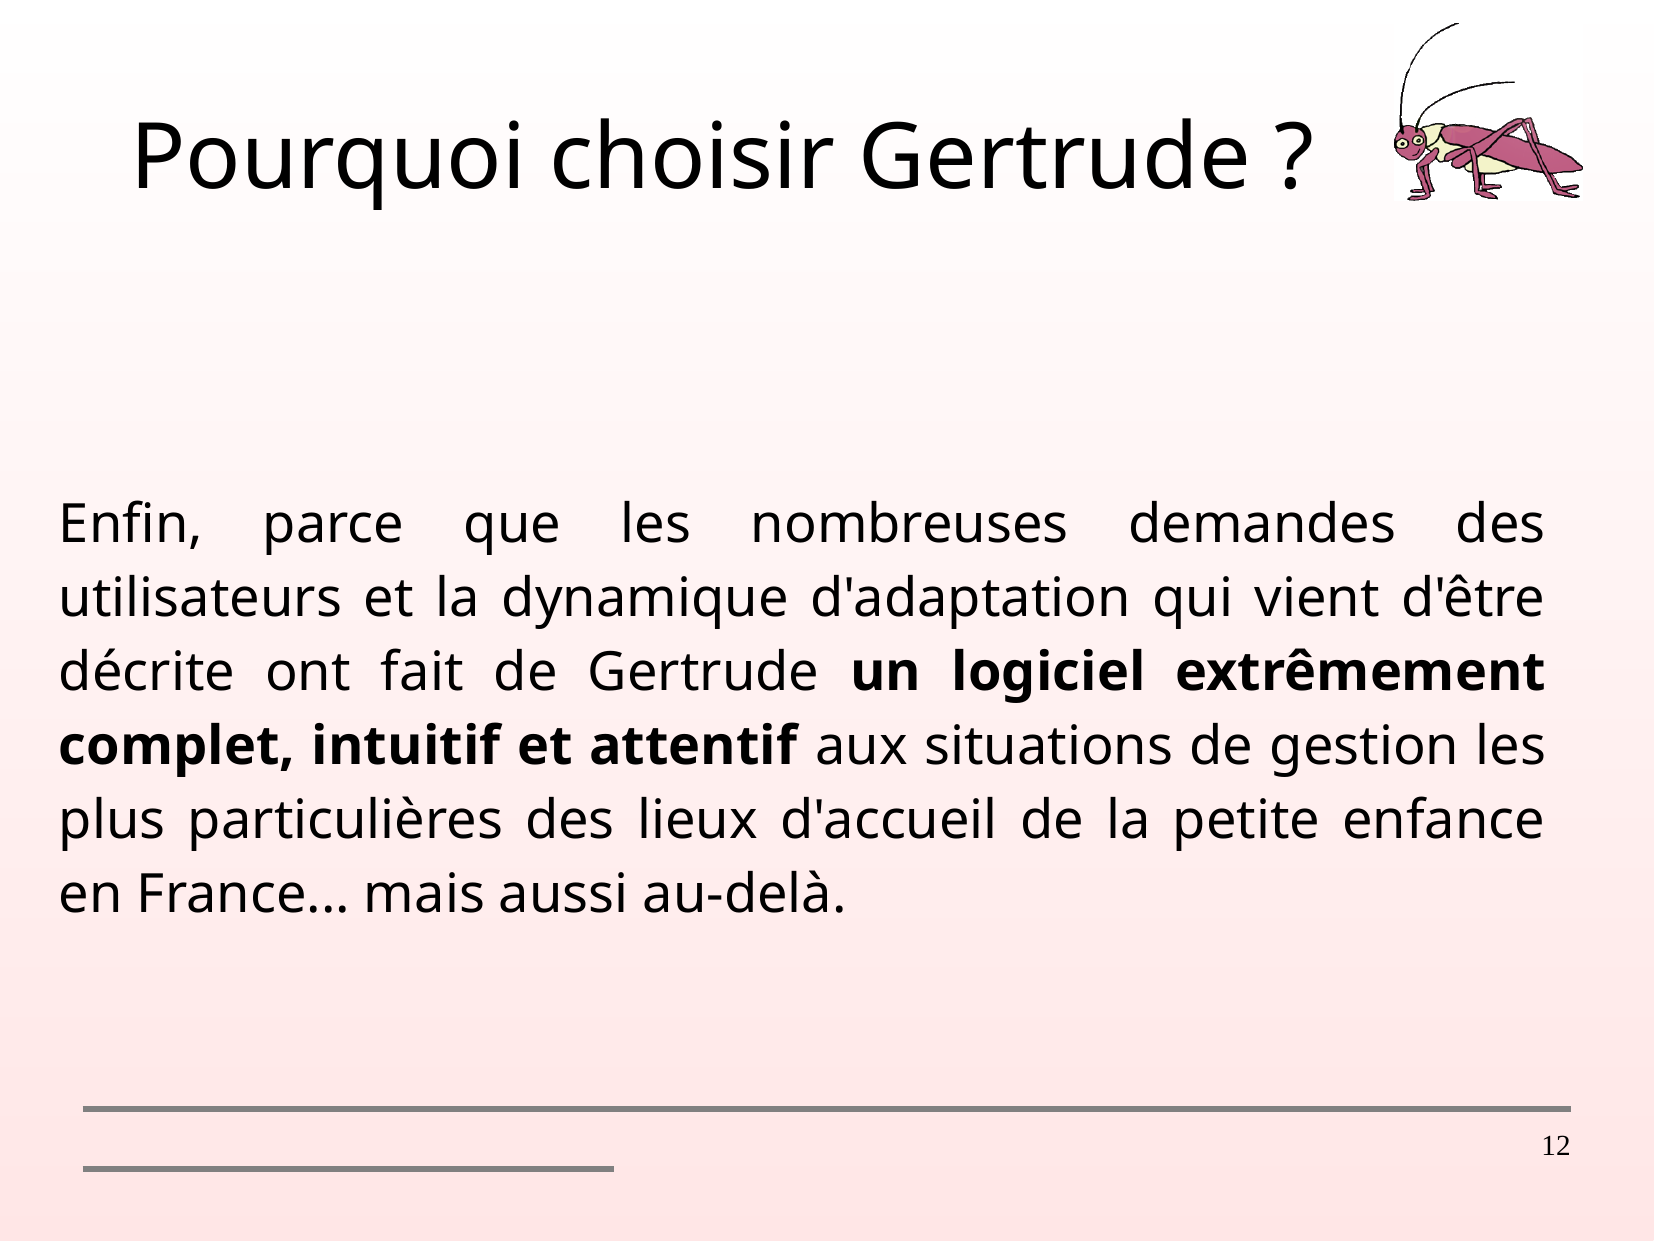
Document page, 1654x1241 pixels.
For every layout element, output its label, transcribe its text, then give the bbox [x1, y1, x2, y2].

title Pourquoi choisir Gertrude ? [82, 49, 1571, 257]
subtitle Enfin, parce que les nombreuses demandes des utilisateurs et la dynamique d'adaptation qui vient d'être décrite ont fait de Gertrude un logiciel extrêmement complet, intuitif et attentif aux situations de gestion les plus particulières des lieux d'accueil de la petite enfance en France... mais aussi au-delà. [59, 297, 1548, 1116]
picture [1394, 23, 1583, 201]
